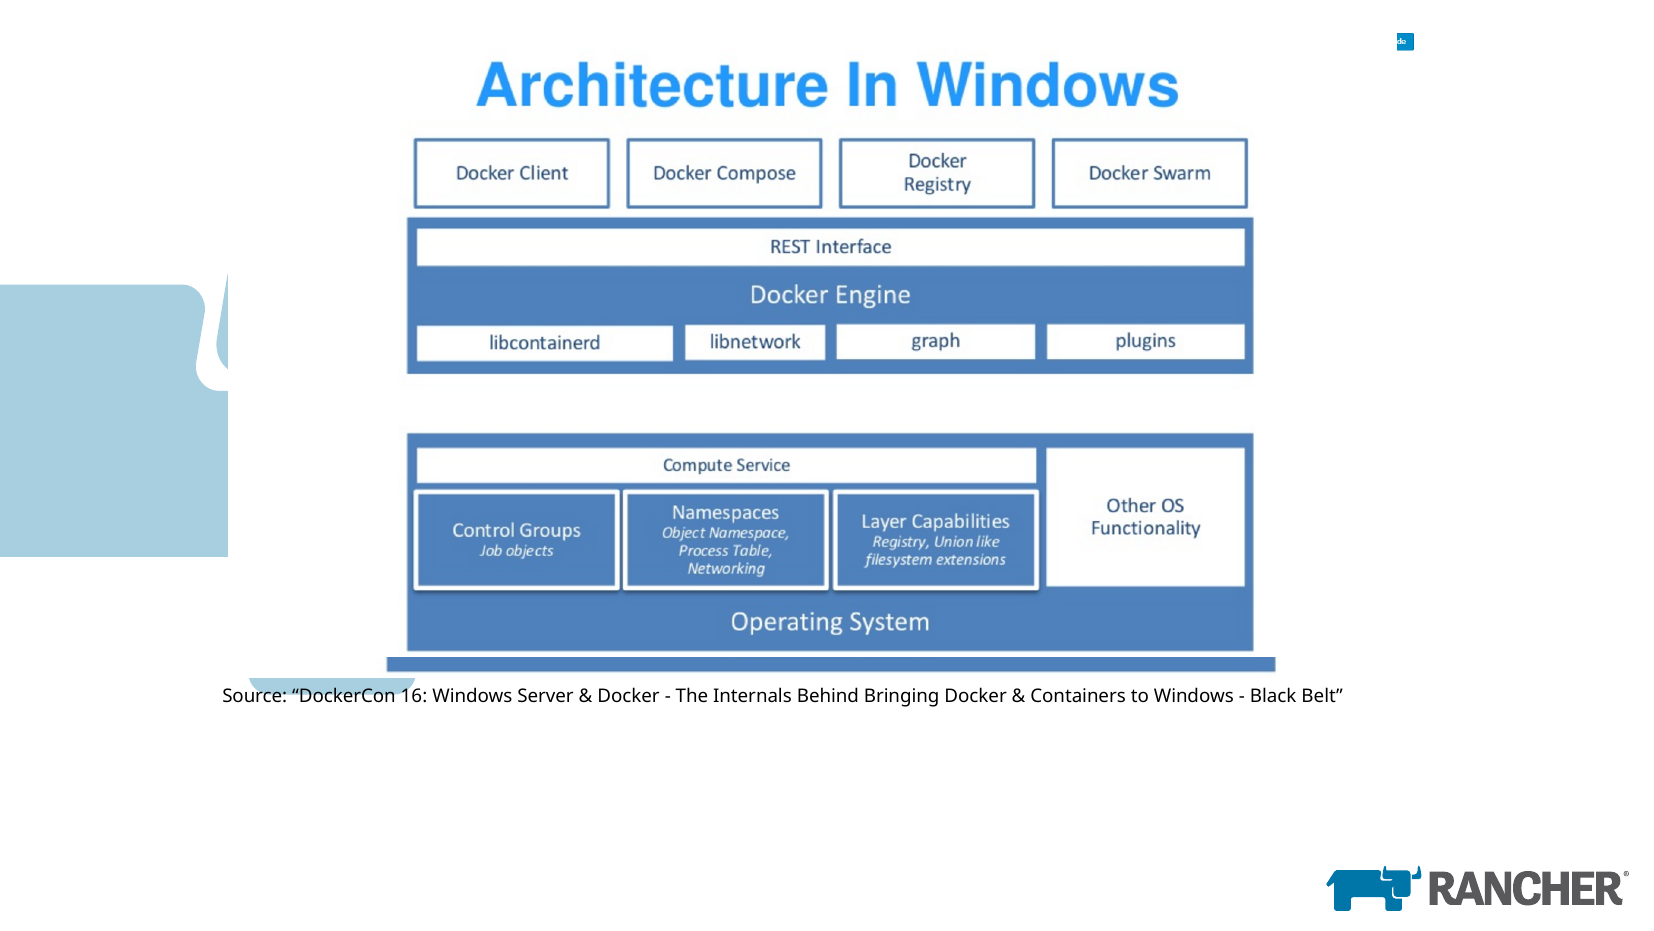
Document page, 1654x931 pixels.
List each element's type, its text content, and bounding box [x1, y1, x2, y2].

text_box Source: “DockerCon 16: Windows Server & Docker - The Internals Behind Bringing Docker & Containers to Windows - Black Belt” [207, 675, 1447, 712]
picture [228, 4, 1426, 675]
